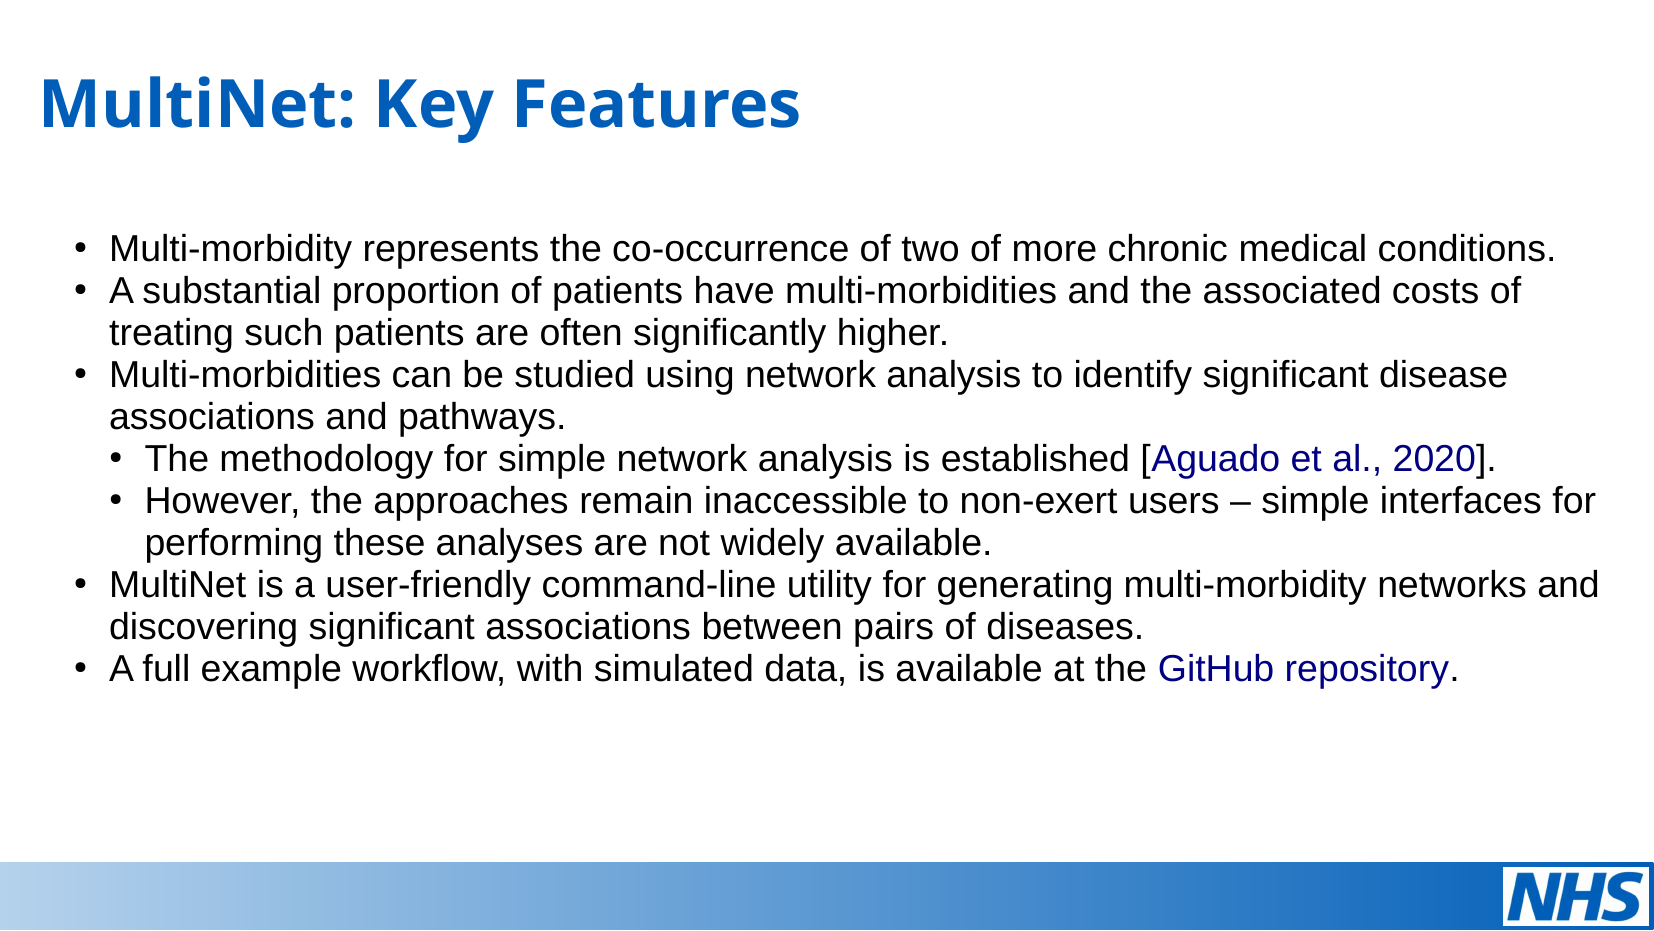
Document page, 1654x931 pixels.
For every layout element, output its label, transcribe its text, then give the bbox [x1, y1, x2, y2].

text_box [0, 862, 1654, 930]
picture [1503, 867, 1649, 926]
text_box MultiNet: Key Features [23, 15, 1630, 196]
text_box Multi-morbidity represents the co-occurrence of two of more chronic medical conditions. A substantial proportion of patients have multi-morbidities and the associated costs of treating such patients are often significantly higher. Multi-morbidities can be studied using network analysis to identify significant disease associations and pathways. The methodology for simple network analysis is established [Aguado et al., 2020]. However, the approaches remain inaccessible to non-exert users – simple interfaces for performing these analyses are not widely available. MultiNet is a user-friendly command-line utility for generating multi-morbidity networks and discovering significant associations between pairs of diseases. A full example workflow, with simulated data, is available at the GitHub repository. [59, 220, 1654, 697]
